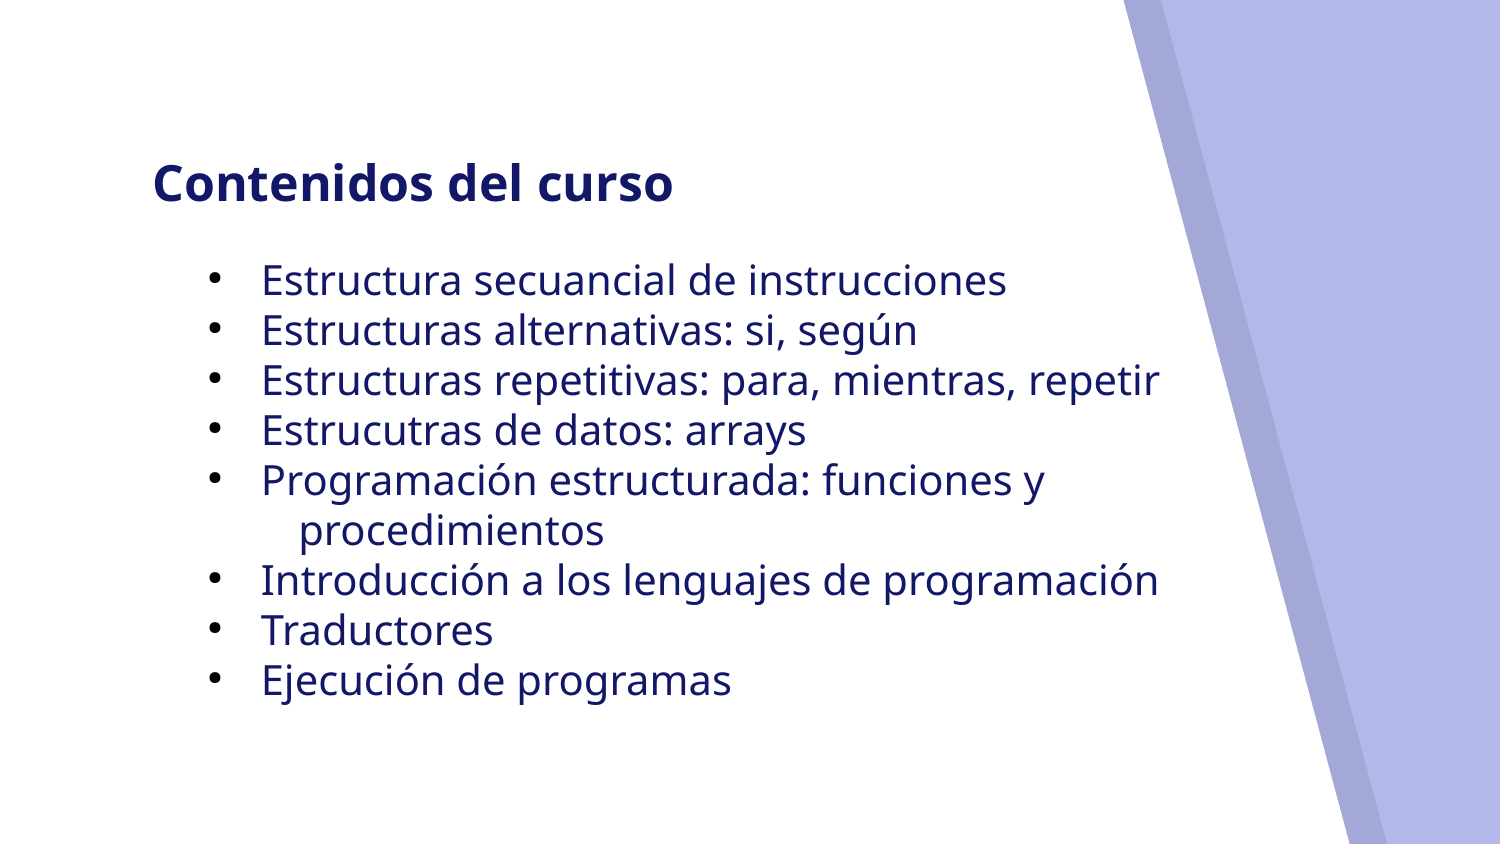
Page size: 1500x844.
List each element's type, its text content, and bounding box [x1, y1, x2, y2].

list Estructura secuancial de instrucciones Estructuras alternativas: si, según Estructuras repetitivas: para, mientras, repetir Estrucutras de datos: arrays Programación estructurada: funciones y procedimientos Introducción a los lenguajes de programación Traductores Ejecución de programas [137, 238, 1182, 609]
title Contenidos del curso [137, 146, 1011, 227]
